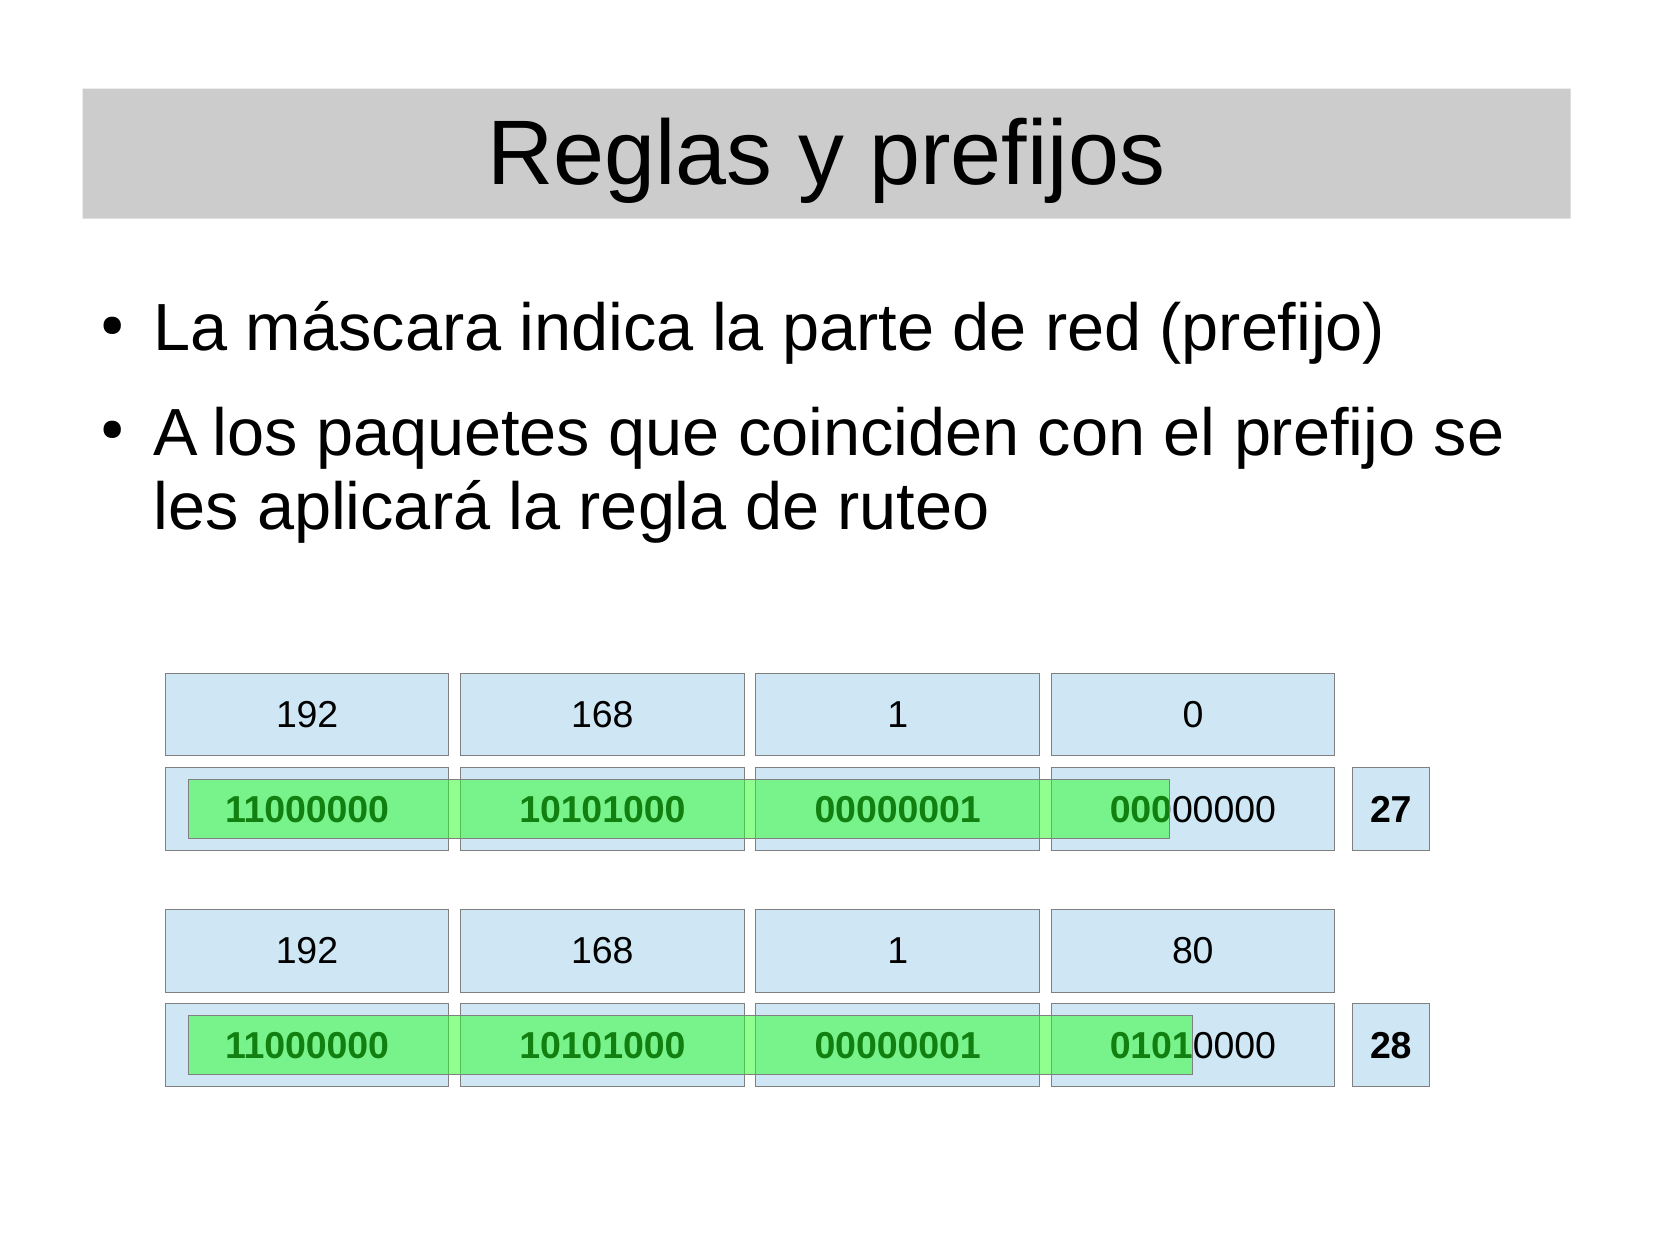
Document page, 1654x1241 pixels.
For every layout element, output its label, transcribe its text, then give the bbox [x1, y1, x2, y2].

text_box 00000001 [755, 839, 1040, 851]
text_box 10101000 [460, 1075, 745, 1087]
title Reglas y prefijos [82, 49, 1571, 257]
text_box 192 [165, 673, 449, 756]
text_box 1 [755, 909, 1040, 993]
list La máscara indica la parte de red (prefijo) A los paquetes que coinciden con el prefijo se les aplicará la regla de ruteo [82, 290, 1538, 1010]
text_box 00000000 [1051, 767, 1335, 851]
text_box 01010000 [1051, 1003, 1335, 1087]
text_box 00000001 [755, 1075, 1040, 1087]
text_box 0 [1051, 673, 1335, 756]
text_box 00000001 [755, 1003, 1040, 1015]
text_box 80 [1051, 909, 1335, 993]
text_box 27 [1352, 767, 1430, 851]
text_box 00000001 [755, 767, 1040, 779]
text_box [188, 1015, 1193, 1075]
text_box 168 [460, 909, 745, 993]
text_box 10101000 [460, 839, 745, 851]
text_box [188, 779, 1170, 839]
text_box 168 [460, 673, 745, 756]
text_box 28 [1352, 1003, 1430, 1087]
text_box 10101000 [460, 767, 745, 779]
text_box 1 [755, 673, 1040, 756]
text_box 10101000 [460, 1003, 745, 1015]
text_box 11000000 [165, 767, 449, 851]
text_box 01010000 [1197, 1035, 1208, 1056]
text_box 11000000 [165, 1003, 449, 1087]
text_box 192 [165, 909, 449, 993]
